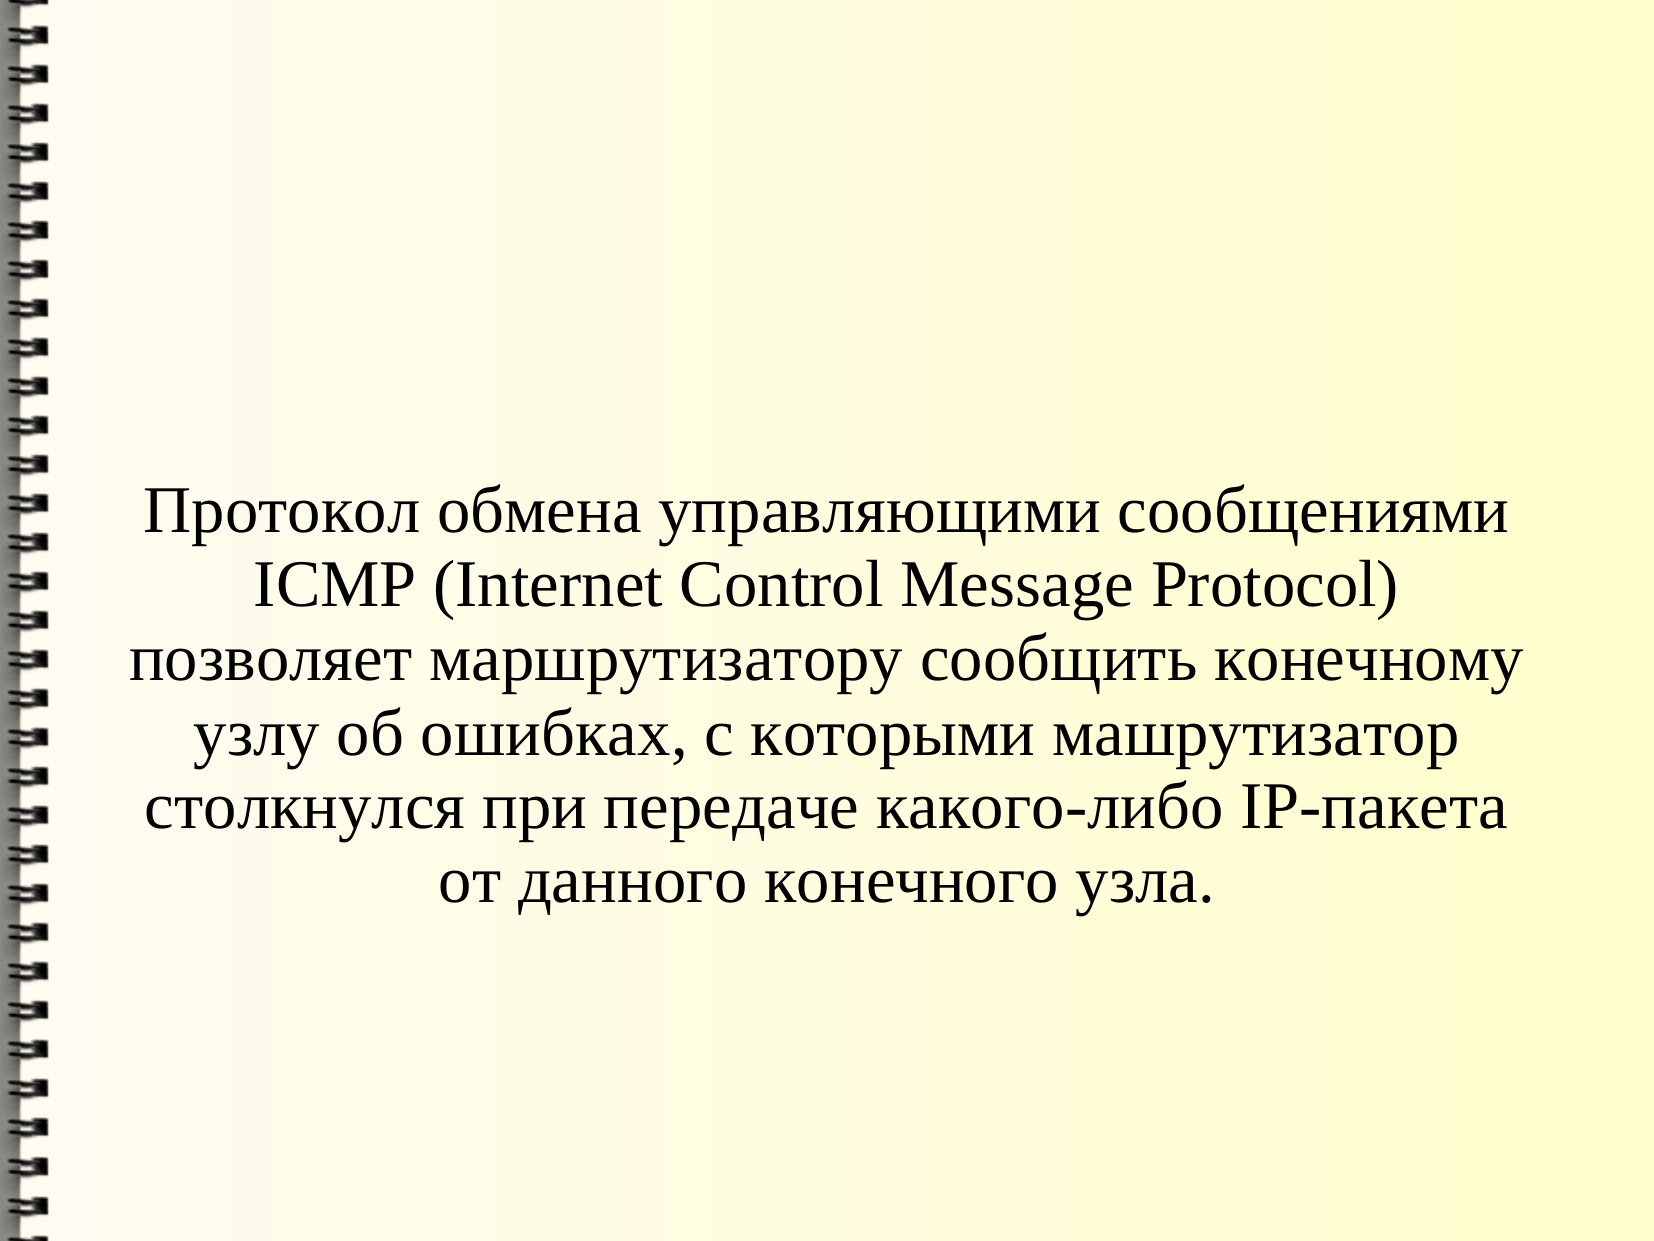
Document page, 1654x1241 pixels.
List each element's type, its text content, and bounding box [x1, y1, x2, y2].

picture [0, 0, 121, 1241]
subtitle Протокол обмена управляющими сообщениями ICMP (Internet Control Message Protocol) позволяет маршрутизатору сообщить конечному узлу об ошибках, с которыми машрутизатор столкнулся при передаче какого-либо IP-пакета от данного конечного узла. [121, 118, 1534, 1241]
